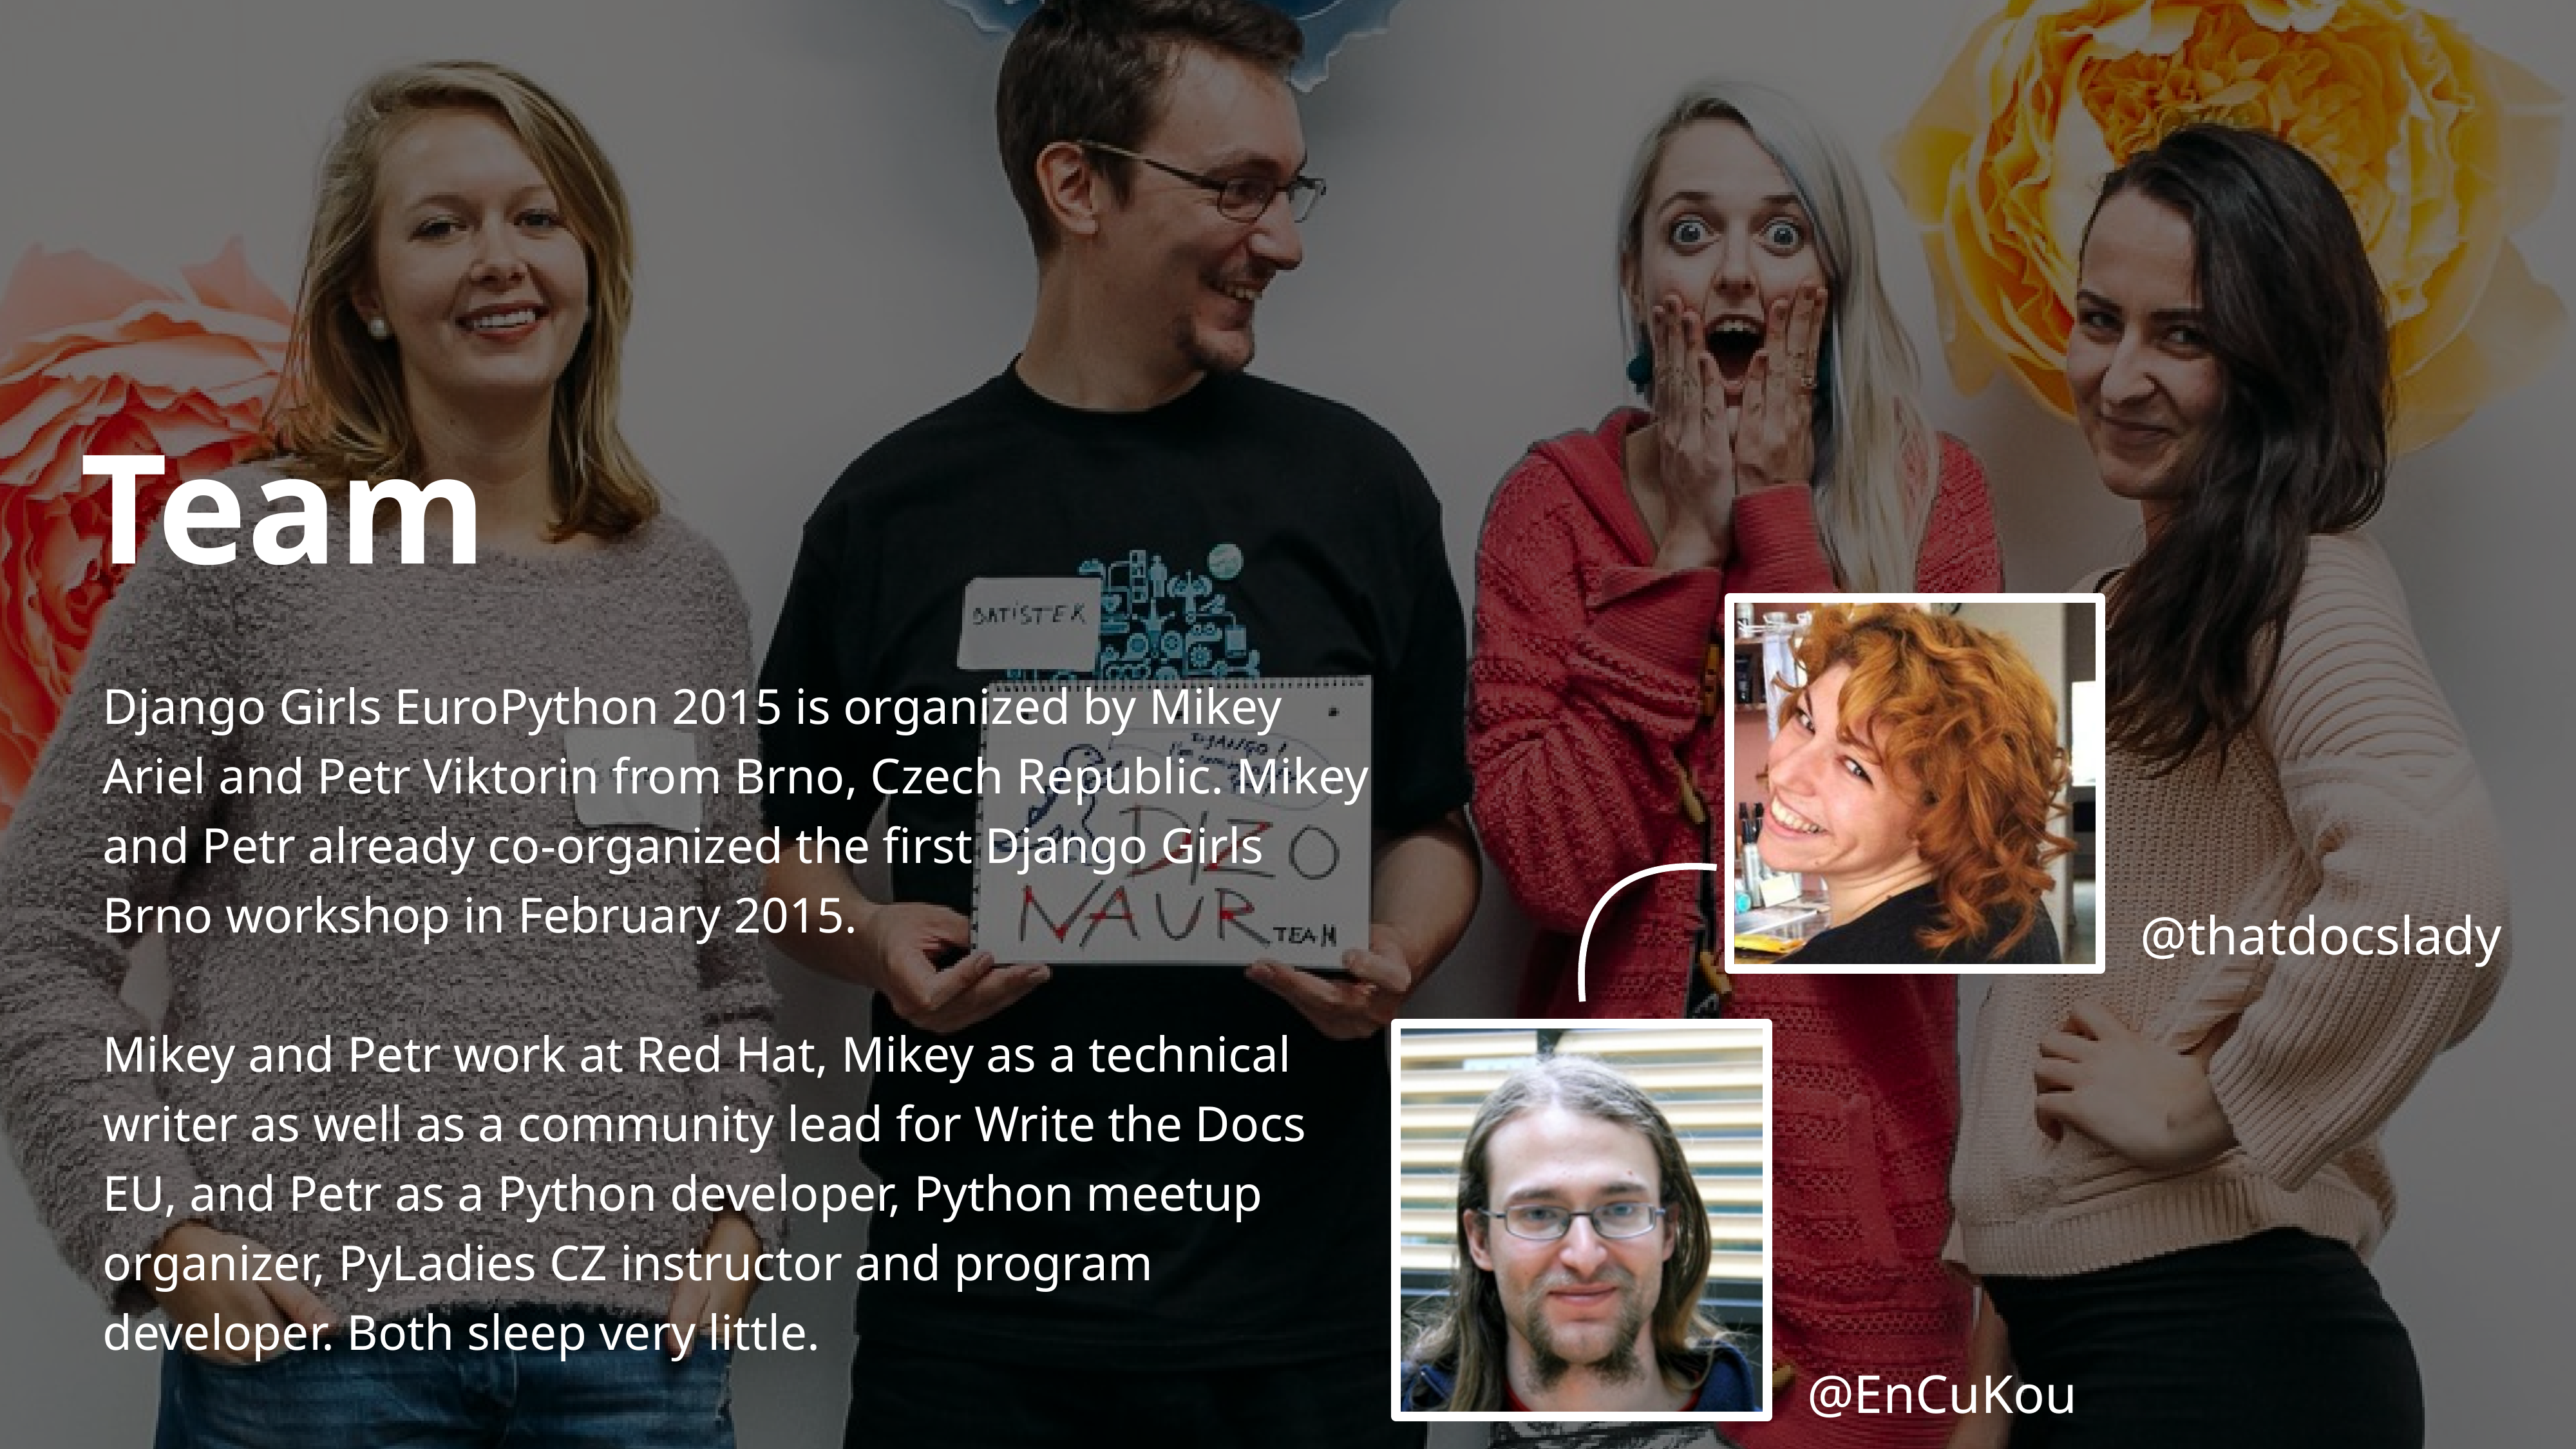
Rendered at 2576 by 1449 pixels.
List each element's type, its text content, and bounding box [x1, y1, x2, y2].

picture [1734, 603, 2096, 965]
text_box Django Girls EuroPython 2015 is organized by Mikey Ariel and Petr Viktorin from Brno, Czech Republic. Mikey and Petr already co-organized the first Django Girls Brno workshop in February 2015. Mikey and Petr work at Red Hat, Mikey as a technical writer as well as a community lead for Write the Docs EU, and Petr as a Python developer, Python meetup organizer, PyLadies CZ instructor and program developer. Both sleep very little. [97, 659, 1382, 1365]
text_box @thatdocslady [2134, 897, 2508, 971]
text_box @EnCuKou [1801, 1355, 2083, 1429]
picture [1401, 1028, 1763, 1412]
text_box [0, 0, 2576, 1449]
title Team [80, 382, 2300, 624]
